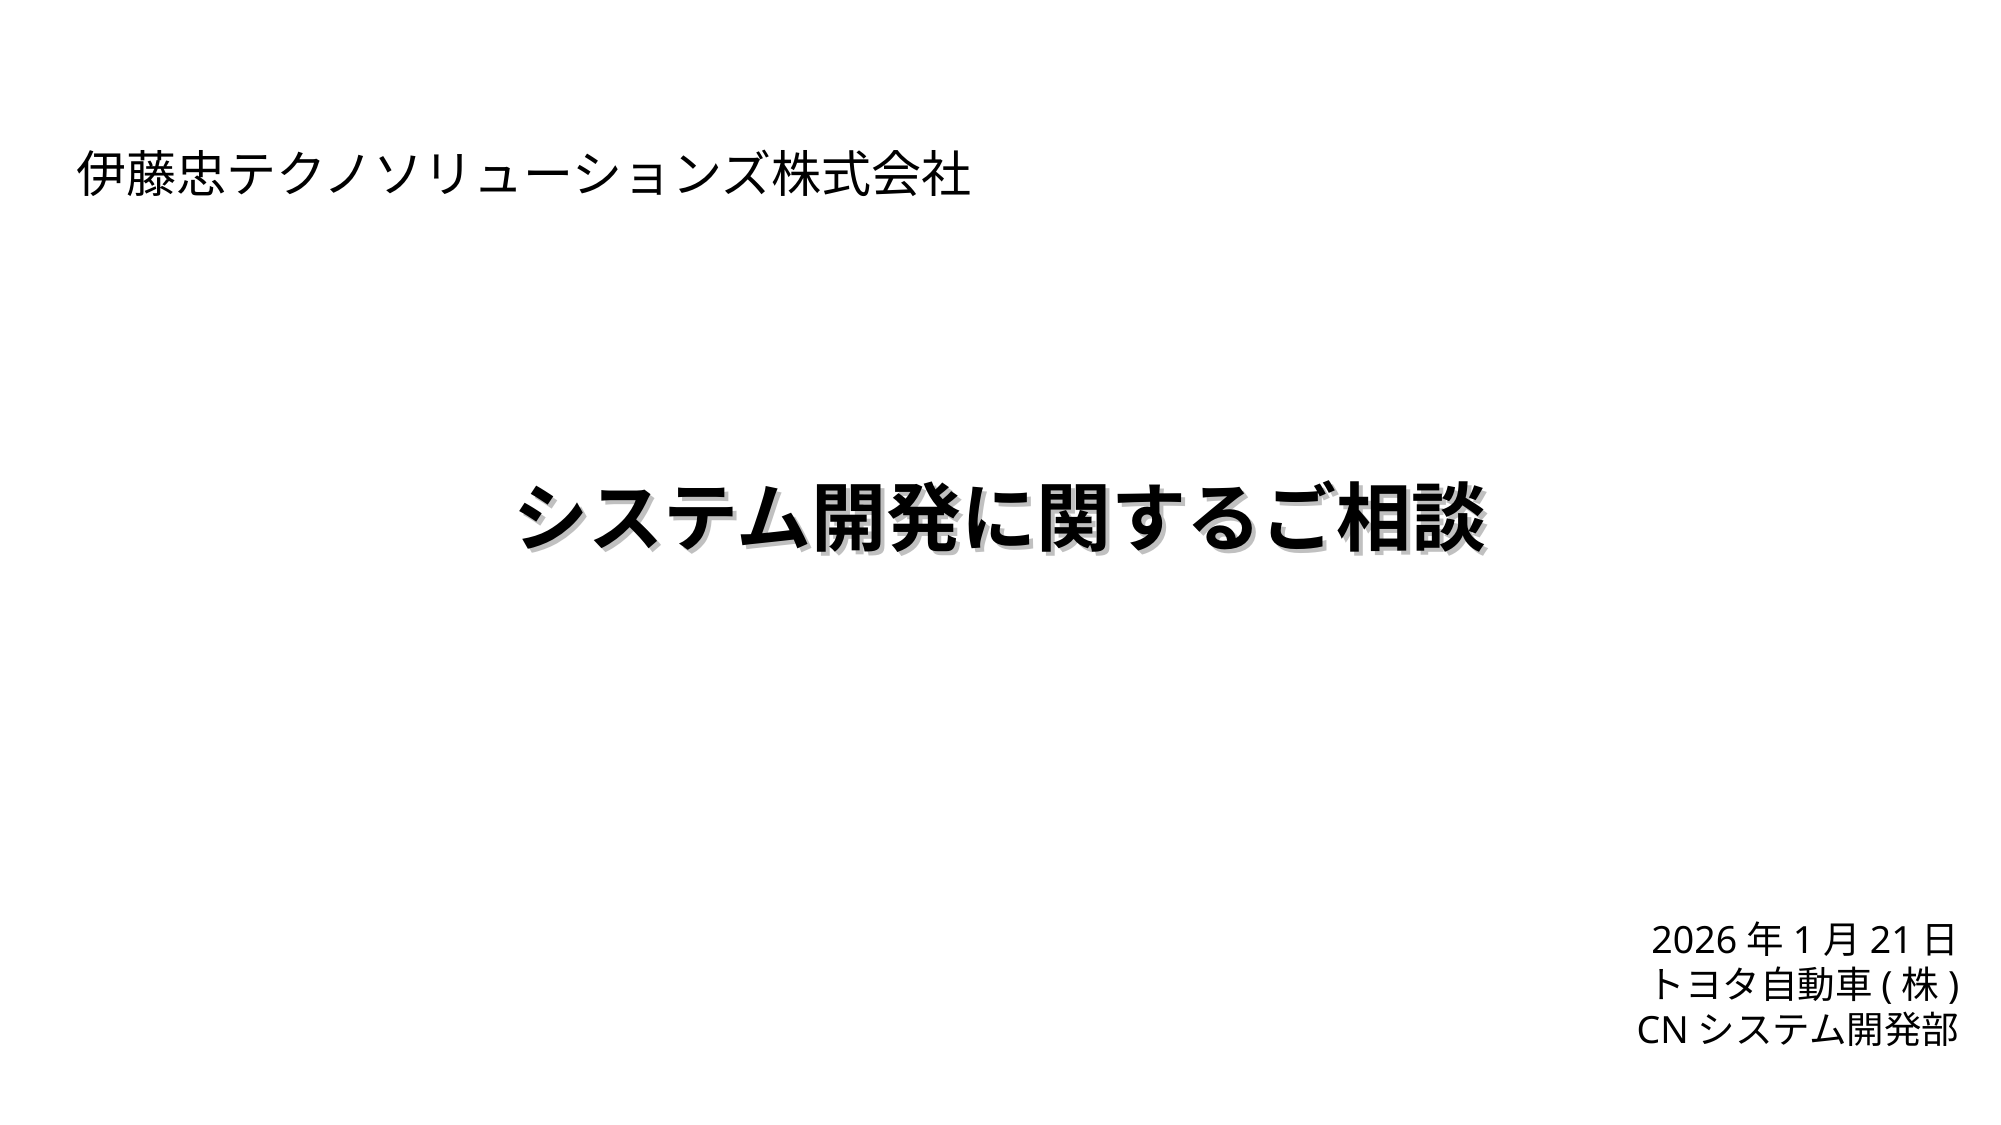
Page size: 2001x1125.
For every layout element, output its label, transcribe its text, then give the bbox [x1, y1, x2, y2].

text_box システム開発に関するご相談 [0, 468, 2000, 563]
text_box 伊藤忠テクノソリューションズ株式会社 [0, 140, 2000, 205]
text_box 2026年1月21日 トヨタ自動車(株) CNシステム開発部 [1621, 908, 1966, 1060]
